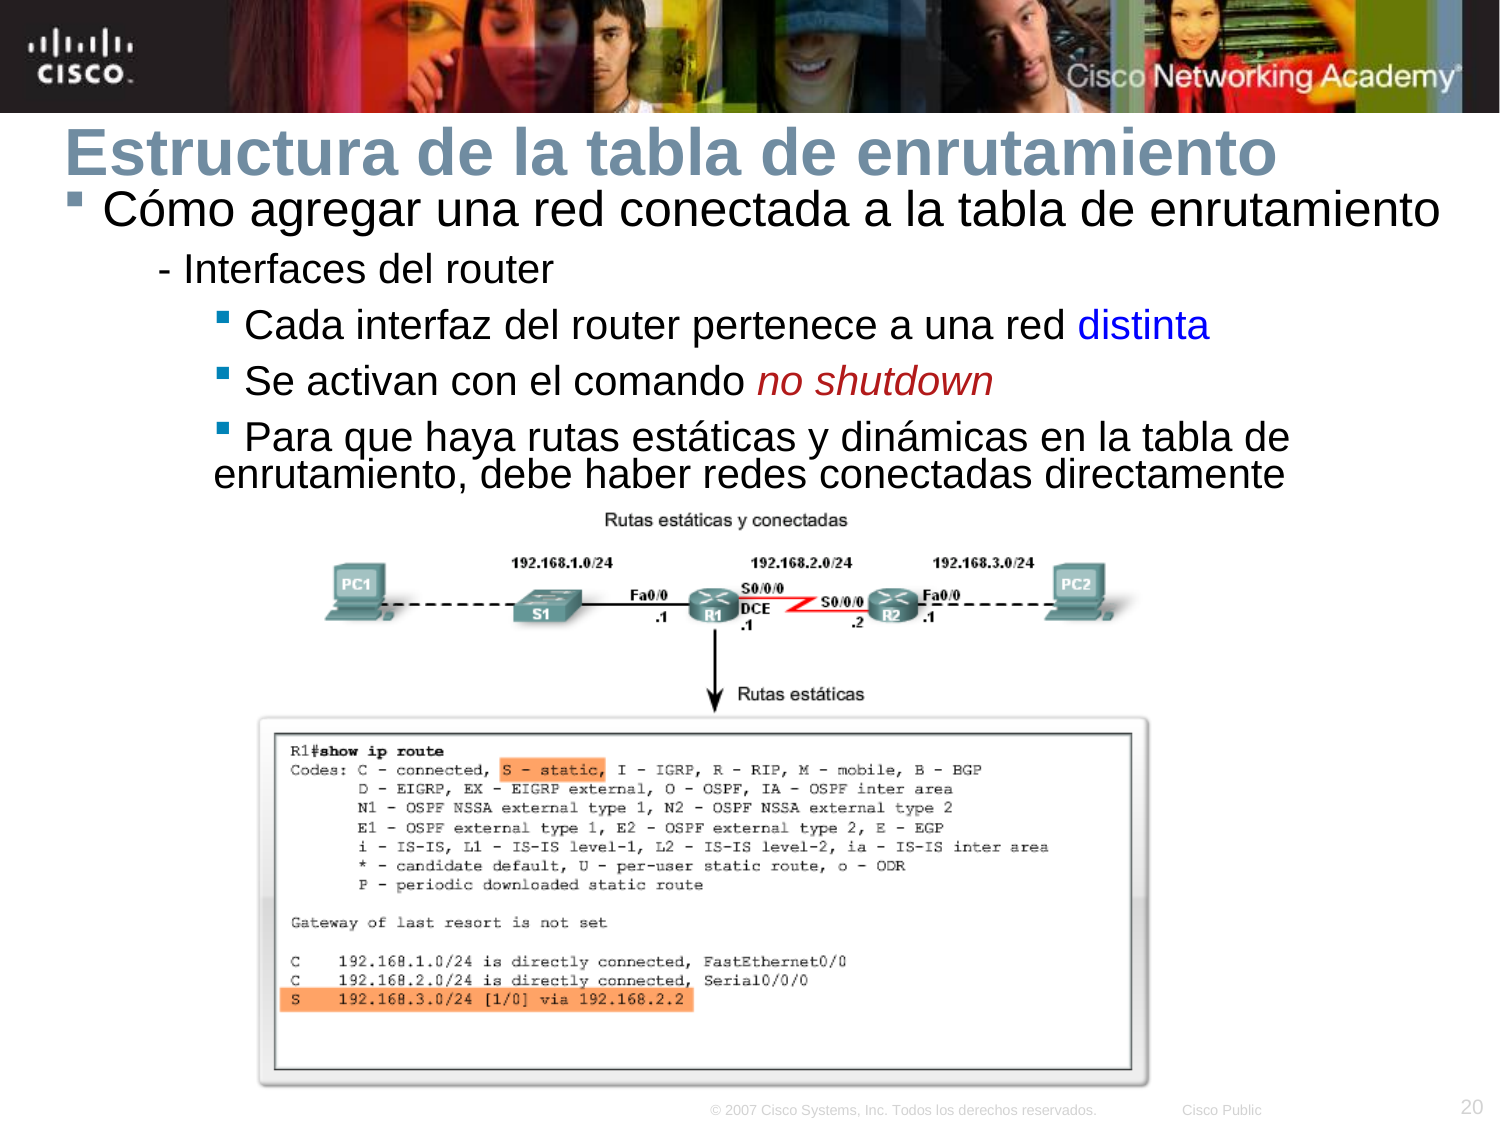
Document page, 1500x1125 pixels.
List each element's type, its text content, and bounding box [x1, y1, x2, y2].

picture [0, 0, 1500, 113]
title Estructura de la tabla de enrutamiento [51, 59, 1388, 184]
picture [256, 498, 1152, 1092]
list Cómo agregar una red conectada a la tabla de enrutamiento - Interfaces del router Cada interfaz del router pertenece a una red distinta Se activan con el comando no shutdown Para que haya rutas estáticas y dinámicas en la tabla de enrutamiento, debe haber redes conectadas directamente [49, 184, 1467, 532]
